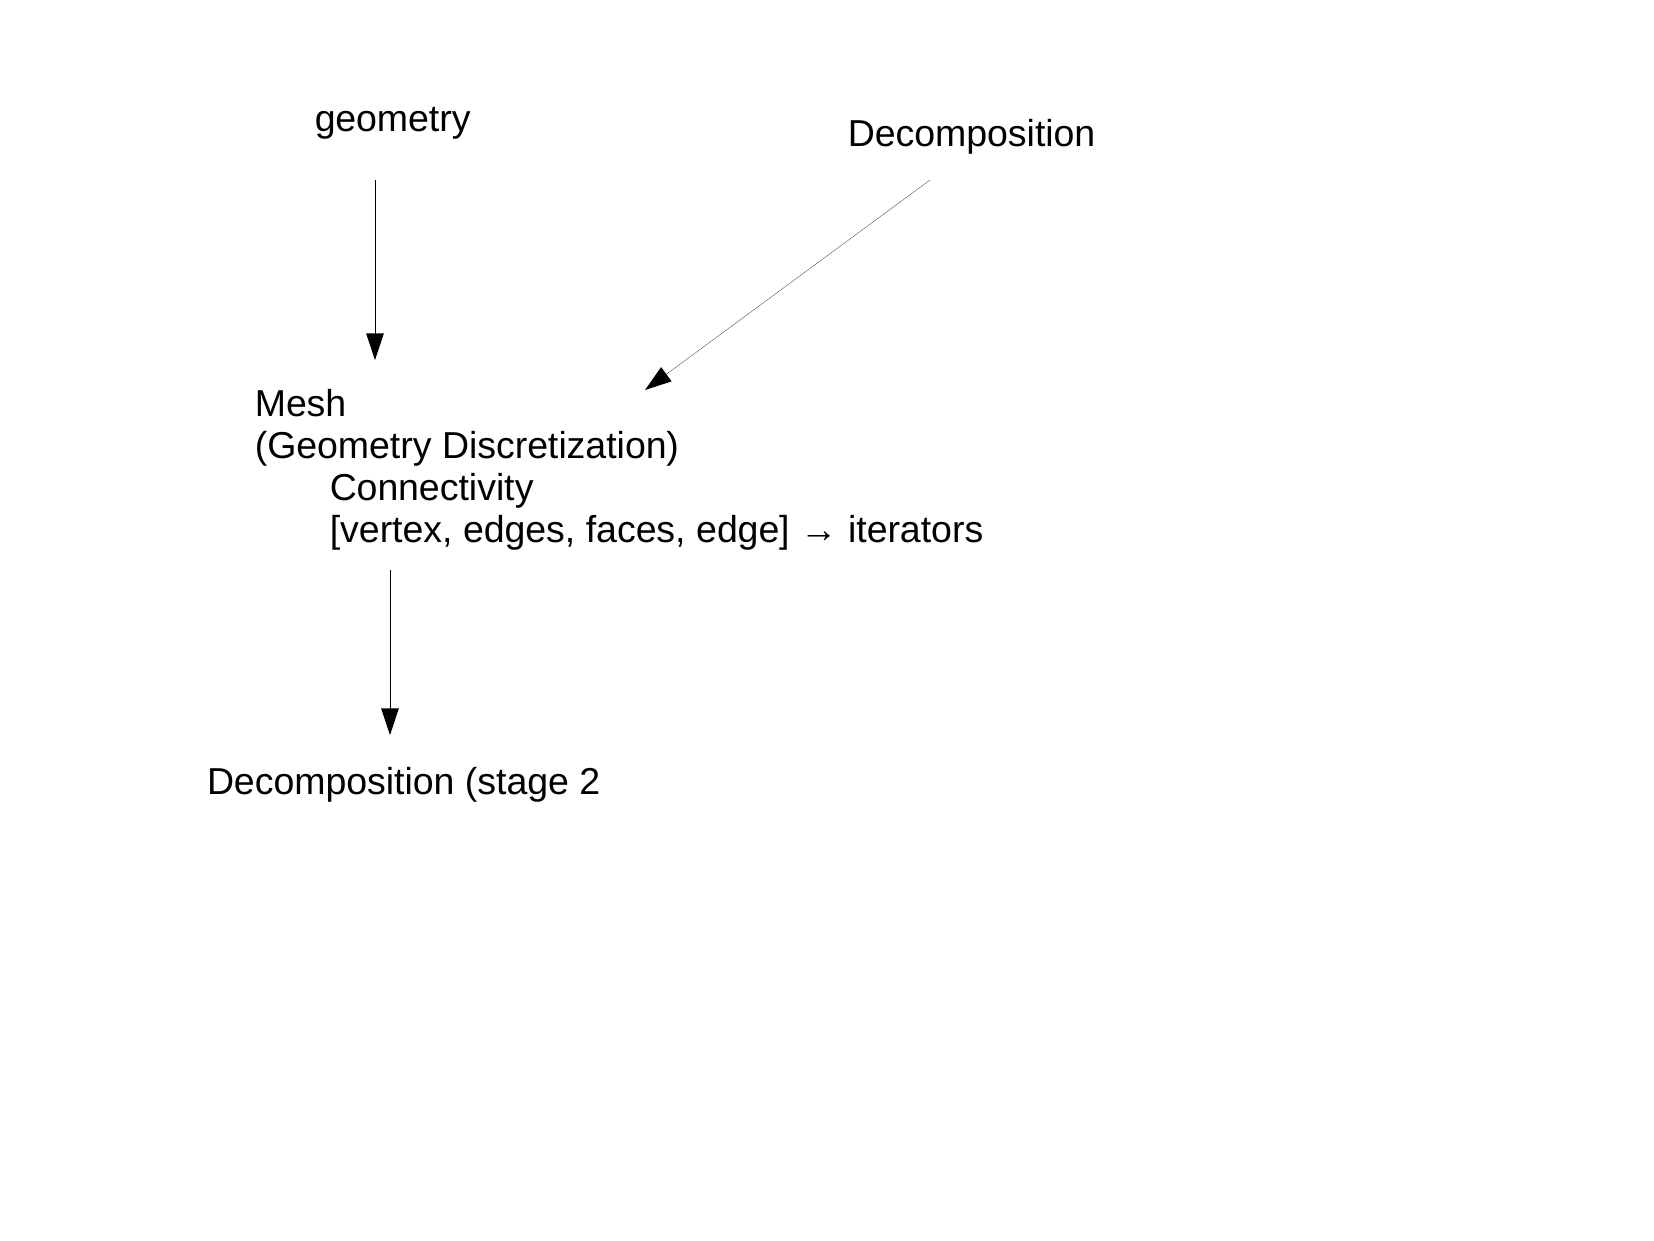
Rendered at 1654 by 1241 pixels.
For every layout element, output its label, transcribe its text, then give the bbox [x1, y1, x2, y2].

text_box Decomposition (stage 2 [192, 753, 616, 811]
text_box geometry [300, 90, 486, 147]
text_box Decomposition [833, 105, 1111, 162]
text_box Mesh (Geometry Discretization) Connectivity [vertex, edges, faces, edge] → iterators [240, 375, 999, 558]
